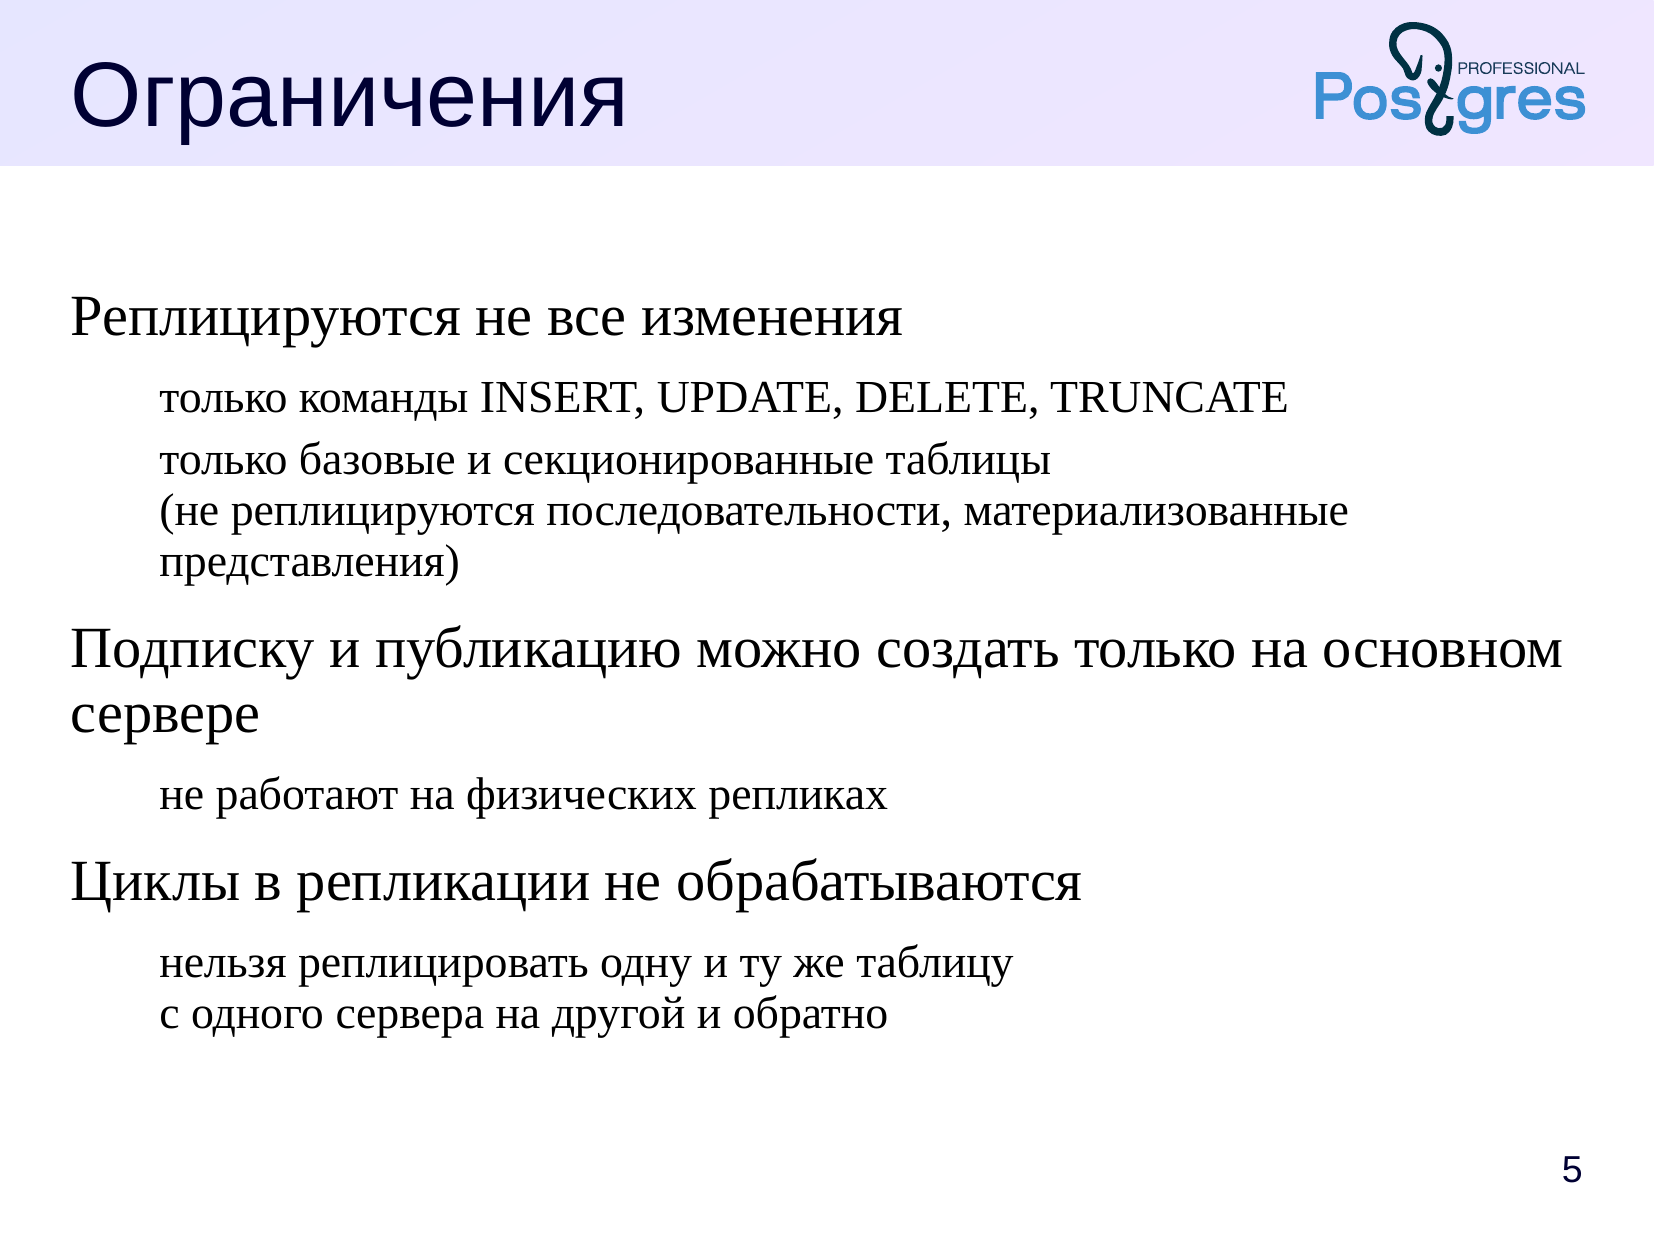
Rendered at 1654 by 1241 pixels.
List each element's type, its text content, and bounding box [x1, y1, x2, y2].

list Реплицируются не все изменения только команды INSERT, UPDATE, DELETE, TRUNCATE только базовые и секционированные таблицы (не реплицируются последовательности, материализованные представления) Подписку и публикацию можно создать только на основном сервере не работают на физических репликах Циклы в репликации не обрабатываются нельзя реплицировать одну и ту же таблицу с одного сервера на другой и обратно [70, 283, 1583, 1134]
title Ограничения [70, 43, 1276, 147]
